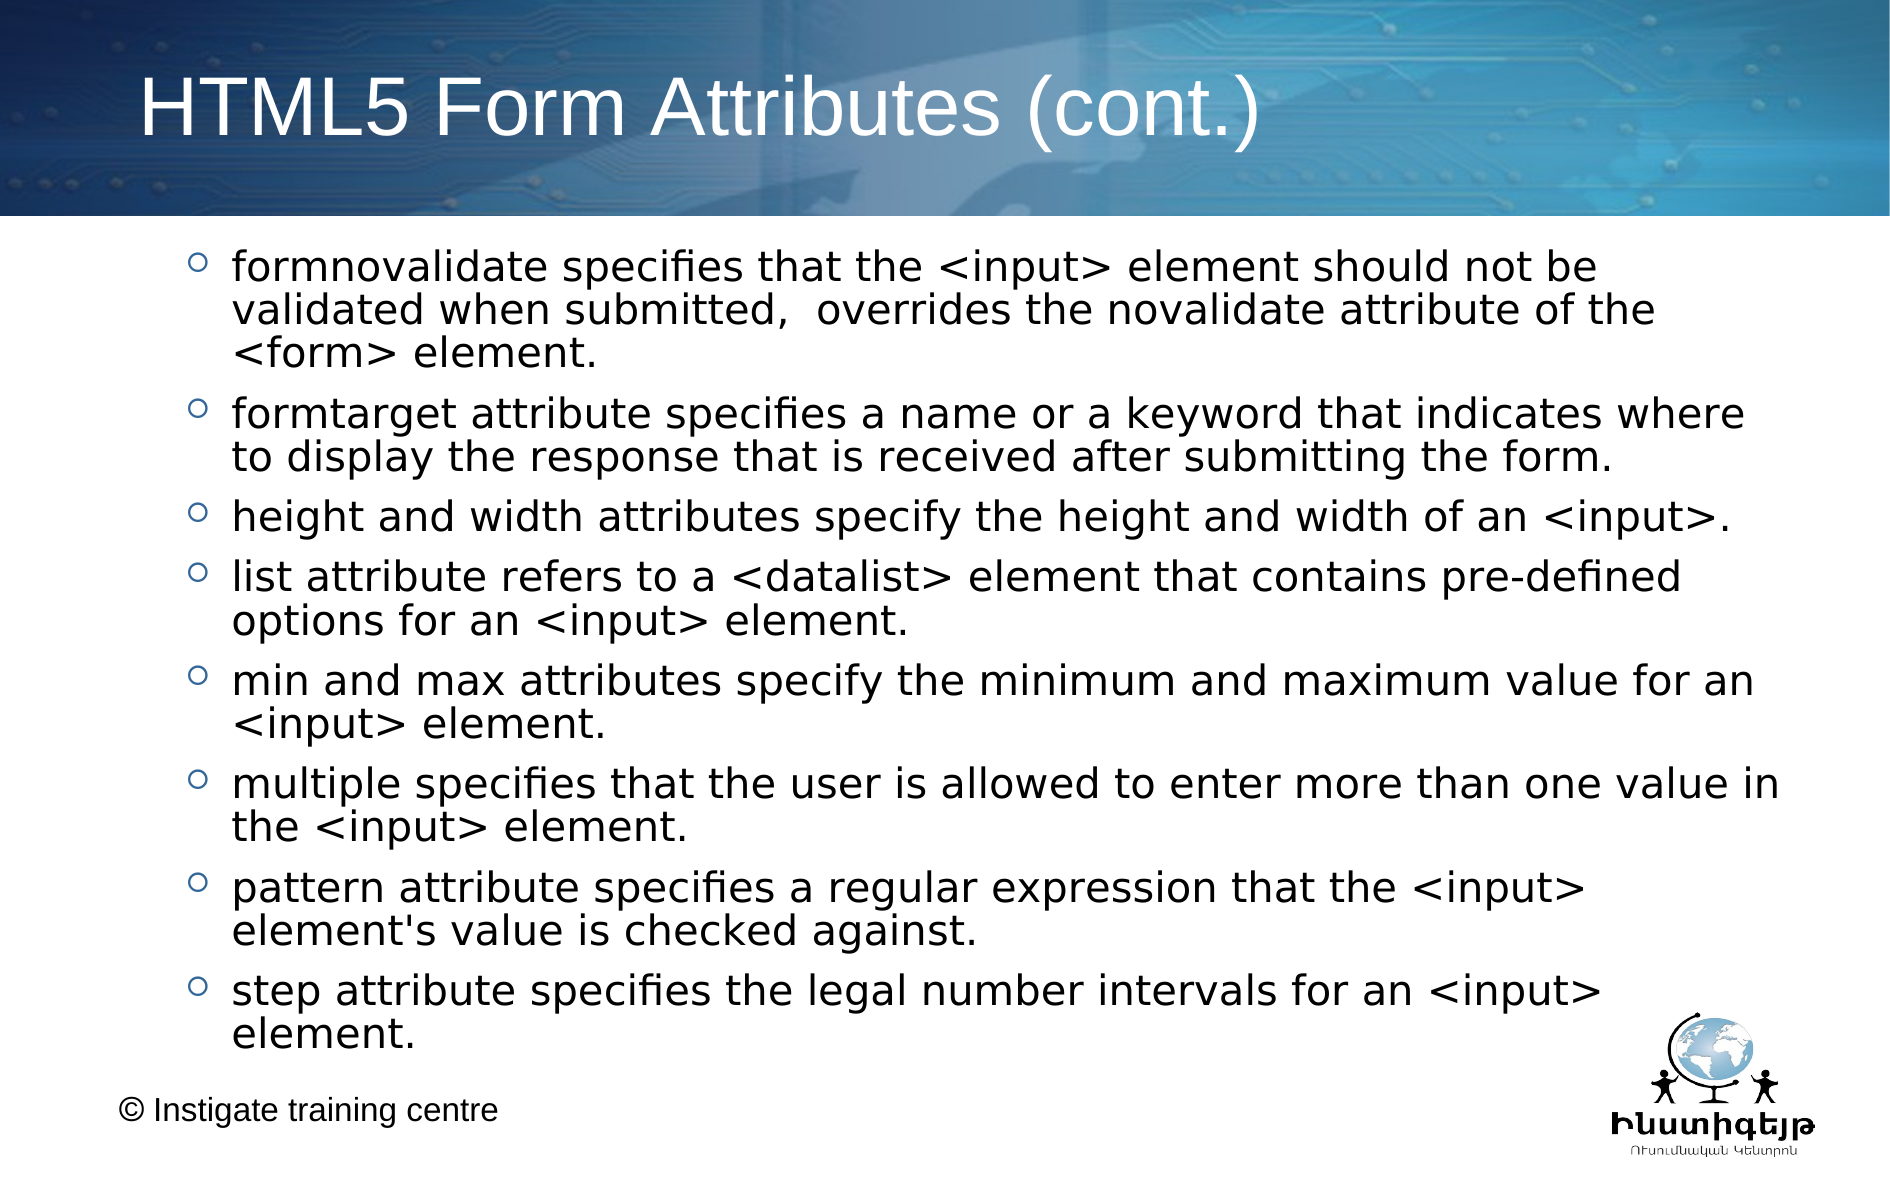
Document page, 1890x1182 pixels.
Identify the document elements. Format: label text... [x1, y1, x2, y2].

picture [0, 0, 1890, 216]
picture [1612, 1012, 1815, 1157]
list formnovalidate specifies that the <input> element should not be validated when submitted, overrides the novalidate attribute of the <form> element. formtarget attribute specifies a name or a keyword that indicates where to display the response that is received after submitting the form. height and width attributes specify the height and width of an <input>. list attribute refers to a <datalist> element that contains pre-defined options for an <input> element. min and max attributes specify the minimum and maximum value for an <input> element. multiple specifies that the user is allowed to enter more than one value in the <input> element. pattern attribute specifies a regular expression that the <input> element's value is checked against. step attribute specifies the legal number intervals for an <input> element. [110, 247, 1801, 272]
text_box HTML5 Form Attributes (cont.) [138, 82, 1801, 95]
